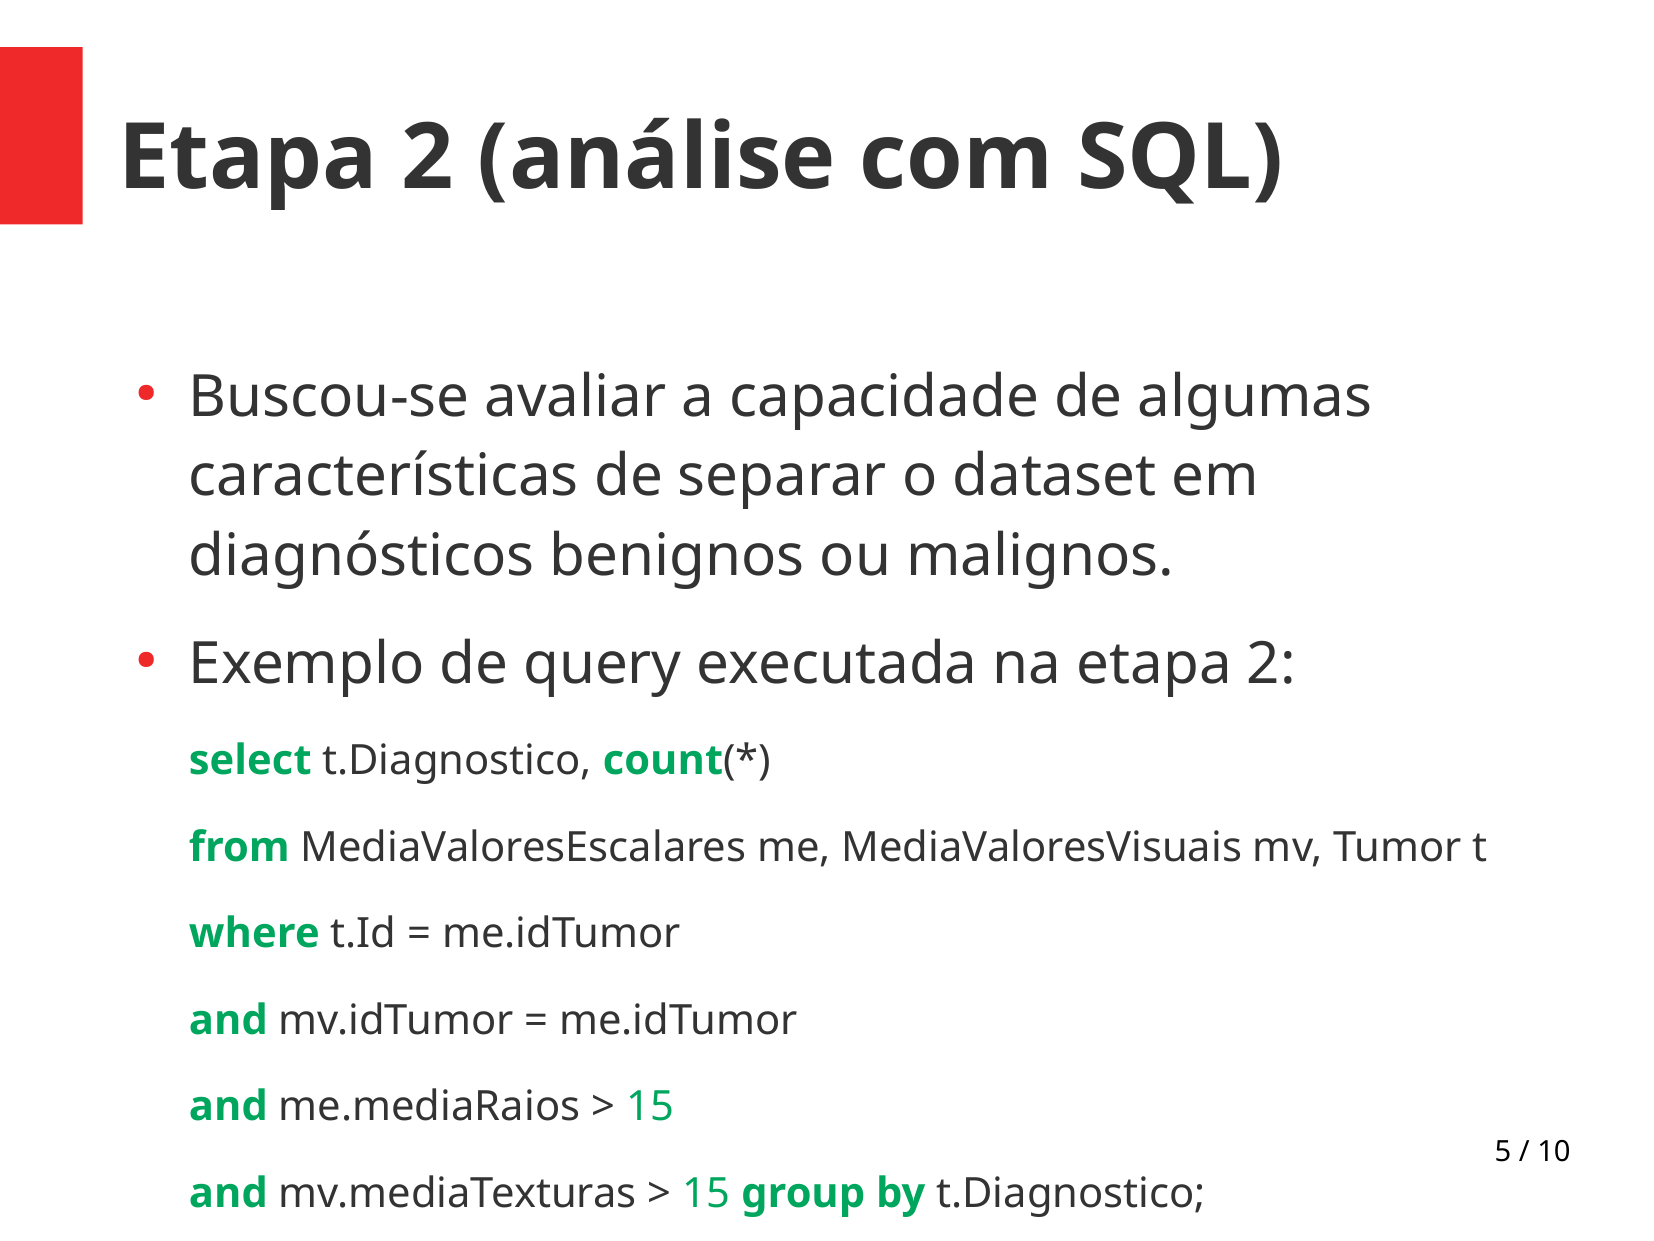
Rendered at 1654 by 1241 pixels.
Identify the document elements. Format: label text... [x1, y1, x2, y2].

list Buscou-se avaliar a capacidade de algumas características de separar o dataset em diagnósticos benignos ou malignos. Exemplo de query executada na etapa 2: select t.Diagnostico, count(*) from MediaValoresEscalares me, MediaValoresVisuais mv, Tumor t where t.Id = me.idTumor and mv.idTumor = me.idTumor and me.mediaRaios > 15 and mv.mediaTexturas > 15 group by t.Diagnostico; [118, 354, 1536, 1074]
title Etapa 2 (análise com SQL) [118, 49, 1571, 257]
